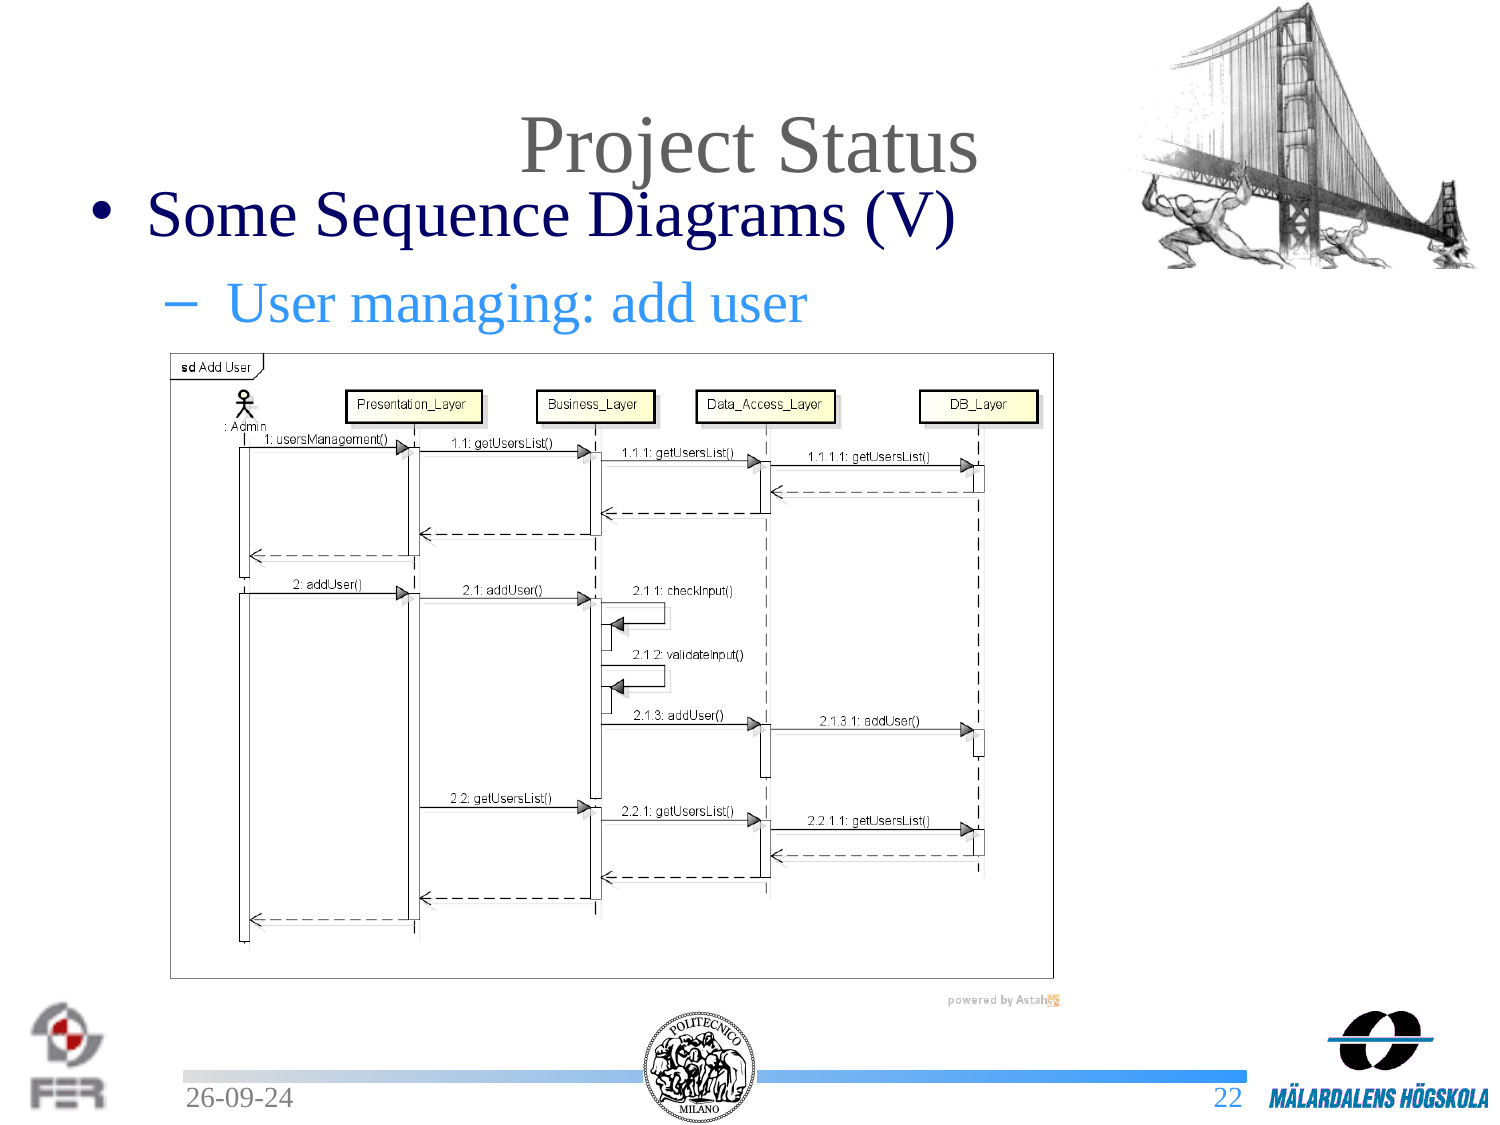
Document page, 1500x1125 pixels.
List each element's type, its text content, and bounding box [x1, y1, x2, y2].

picture [1269, 1011, 1488, 1108]
picture [1368, 1093, 1374, 1104]
list Some Sequence Diagrams (V) User managing: add user [75, 162, 1426, 905]
picture [1122, 0, 1477, 269]
picture [1454, 1091, 1459, 1108]
picture [1435, 1096, 1441, 1104]
title Project Status [75, 45, 1122, 162]
text_box <numero> [1186, 1070, 1258, 1114]
picture [643, 1011, 757, 1123]
picture [159, 342, 1063, 1010]
text_box 13-11-06 [171, 1070, 396, 1114]
picture [29, 987, 107, 1125]
